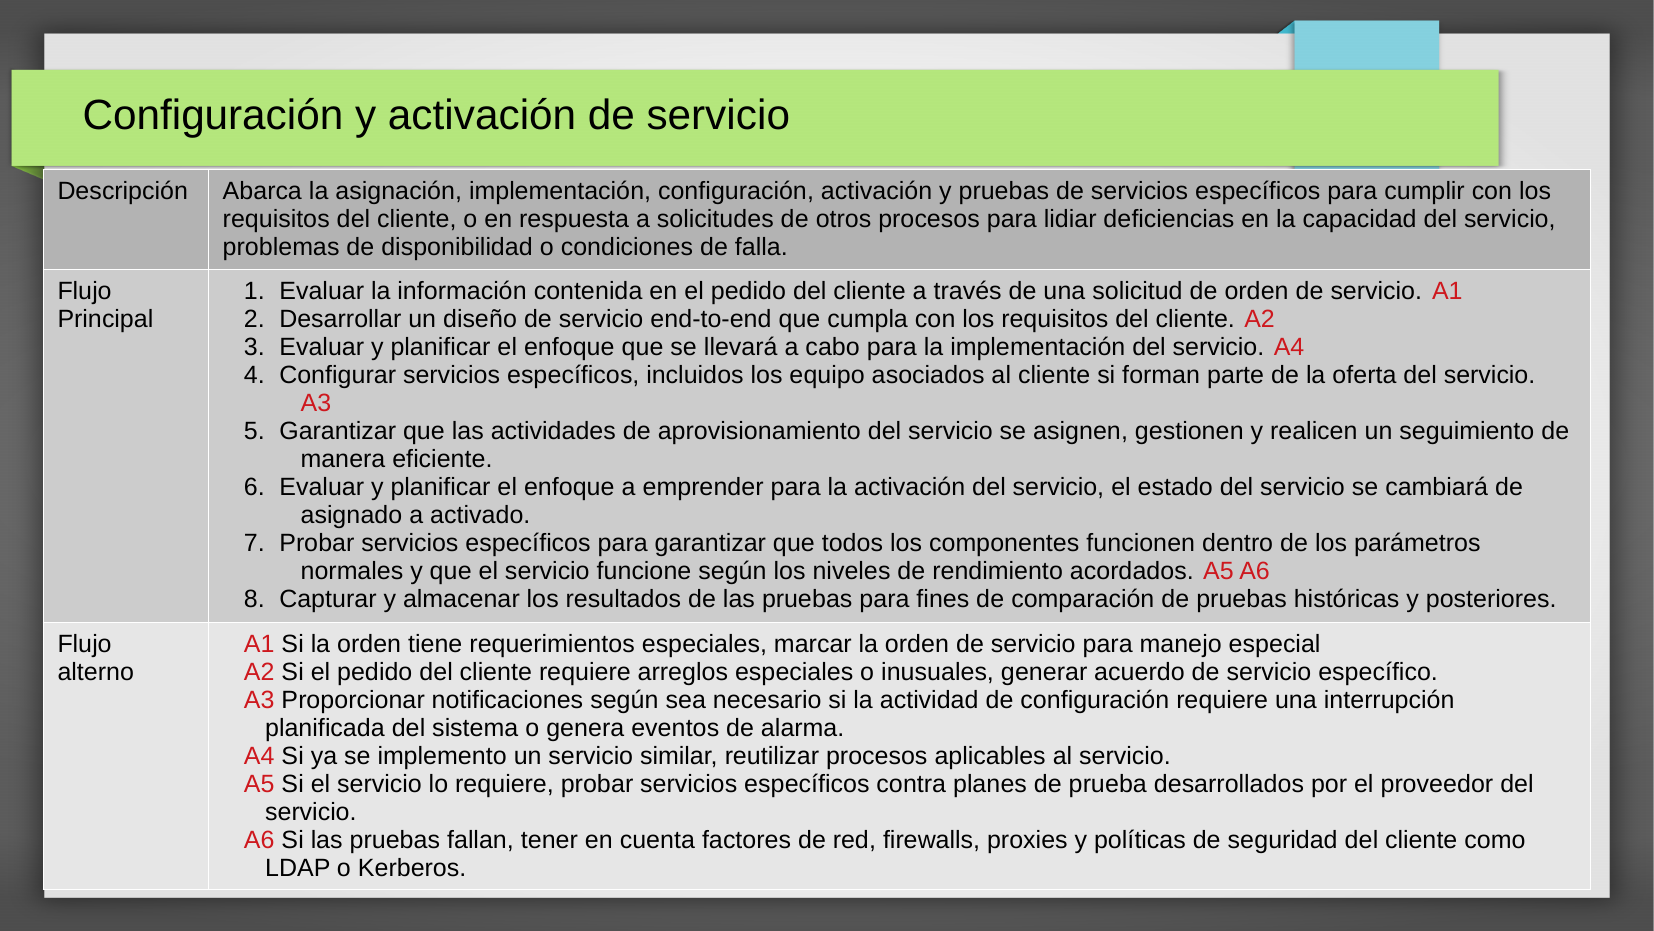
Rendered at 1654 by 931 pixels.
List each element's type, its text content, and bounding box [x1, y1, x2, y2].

table_cell A1 Si la orden tiene requerimientos especiales, marcar la orden de servicio para manejo especial A2 Si el pedido del cliente requiere arreglos especiales o inusuales, generar acuerdo de servicio específico. A3 Proporcionar notificaciones según sea necesario si la actividad de configuración requiere una interrupción planificada del sistema o genera eventos de alarma. A4 Si ya se implemento un servicio similar, reutilizar procesos aplicables al servicio. A5 Si el servicio lo requiere, probar servicios específicos contra planes de prueba desarrollados por el proveedor del servicio. A6 Si las pruebas fallan, tener en cuenta factores de red, firewalls, proxies y políticas de seguridad del cliente como LDAP o Kerberos. [209, 623, 1590, 889]
table_cell Flujo alterno [44, 623, 208, 889]
table_header Descripción [44, 170, 208, 269]
table_cell Flujo Principal [44, 270, 208, 622]
title Configuración y activación de servicio [82, 70, 1264, 160]
picture [0, 0, 1654, 931]
table_cell Evaluar la información contenida en el pedido del cliente a través de una solicitud de orden de servicio. A1 Desarrollar un diseño de servicio end-to-end que cumpla con los requisitos del cliente. A2 Evaluar y planificar el enfoque que se llevará a cabo para la implementación del servicio. A4 Configurar servicios específicos, incluidos los equipo asociados al cliente si forman parte de la oferta del servicio. A3 Garantizar que las actividades de aprovisionamiento del servicio se asignen, gestionen y realicen un seguimiento de manera eficiente. Evaluar y planificar el enfoque a emprender para la activación del servicio, el estado del servicio se cambiará de asignado a activado. Probar servicios específicos para garantizar que todos los componentes funcionen dentro de los parámetros normales y que el servicio funcione según los niveles de rendimiento acordados. A5 A6 Capturar y almacenar los resultados de las pruebas para fines de comparación de pruebas históricas y posteriores. [209, 270, 1590, 622]
table_header Abarca la asignación, implementación, configuración, activación y pruebas de servicios específicos para cumplir con los requisitos del cliente, o en respuesta a solicitudes de otros procesos para lidiar deficiencias en la capacidad del servicio, problemas de disponibilidad o condiciones de falla. [209, 170, 1590, 269]
